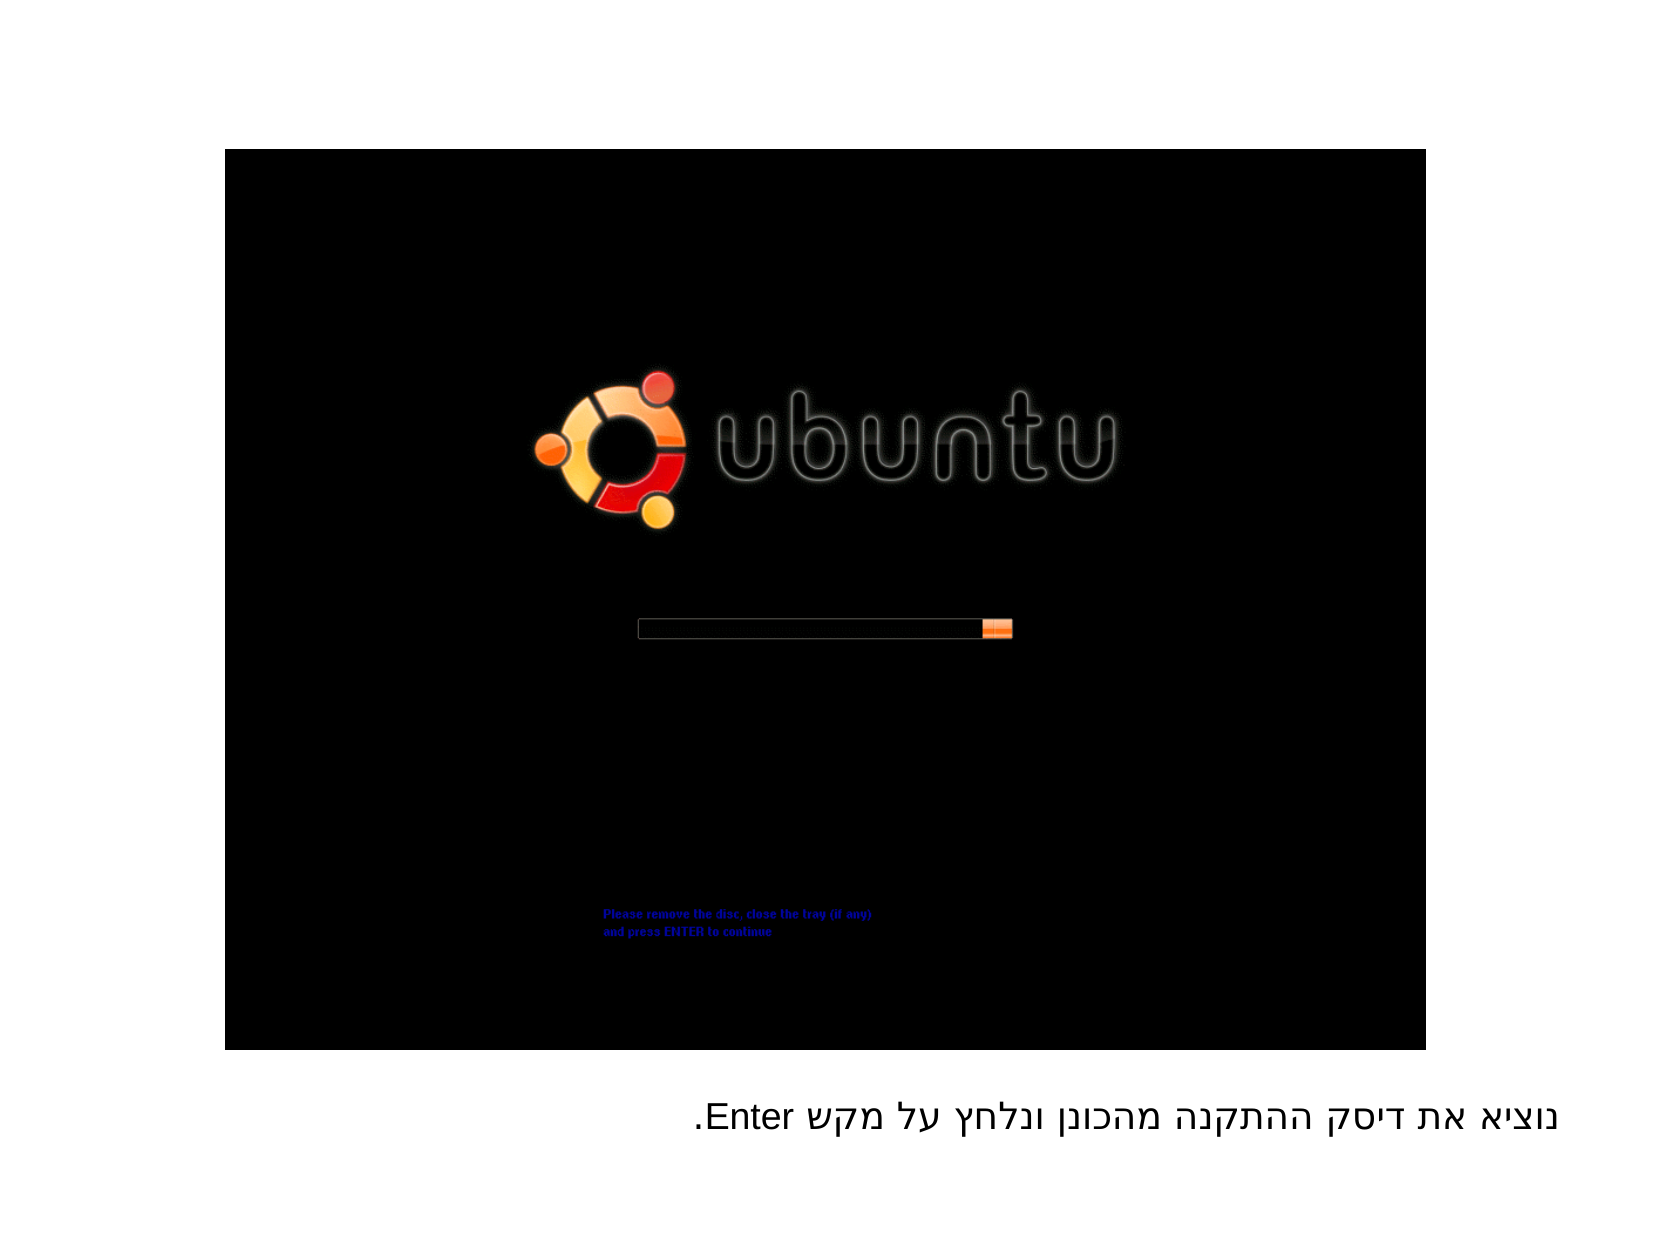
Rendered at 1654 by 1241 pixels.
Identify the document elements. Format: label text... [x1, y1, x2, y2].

text_box נוציא את דיסק ההתקנה מהכונן ונלחץ על מקש Enter. [75, 1087, 1576, 1241]
picture [225, 149, 1426, 1051]
